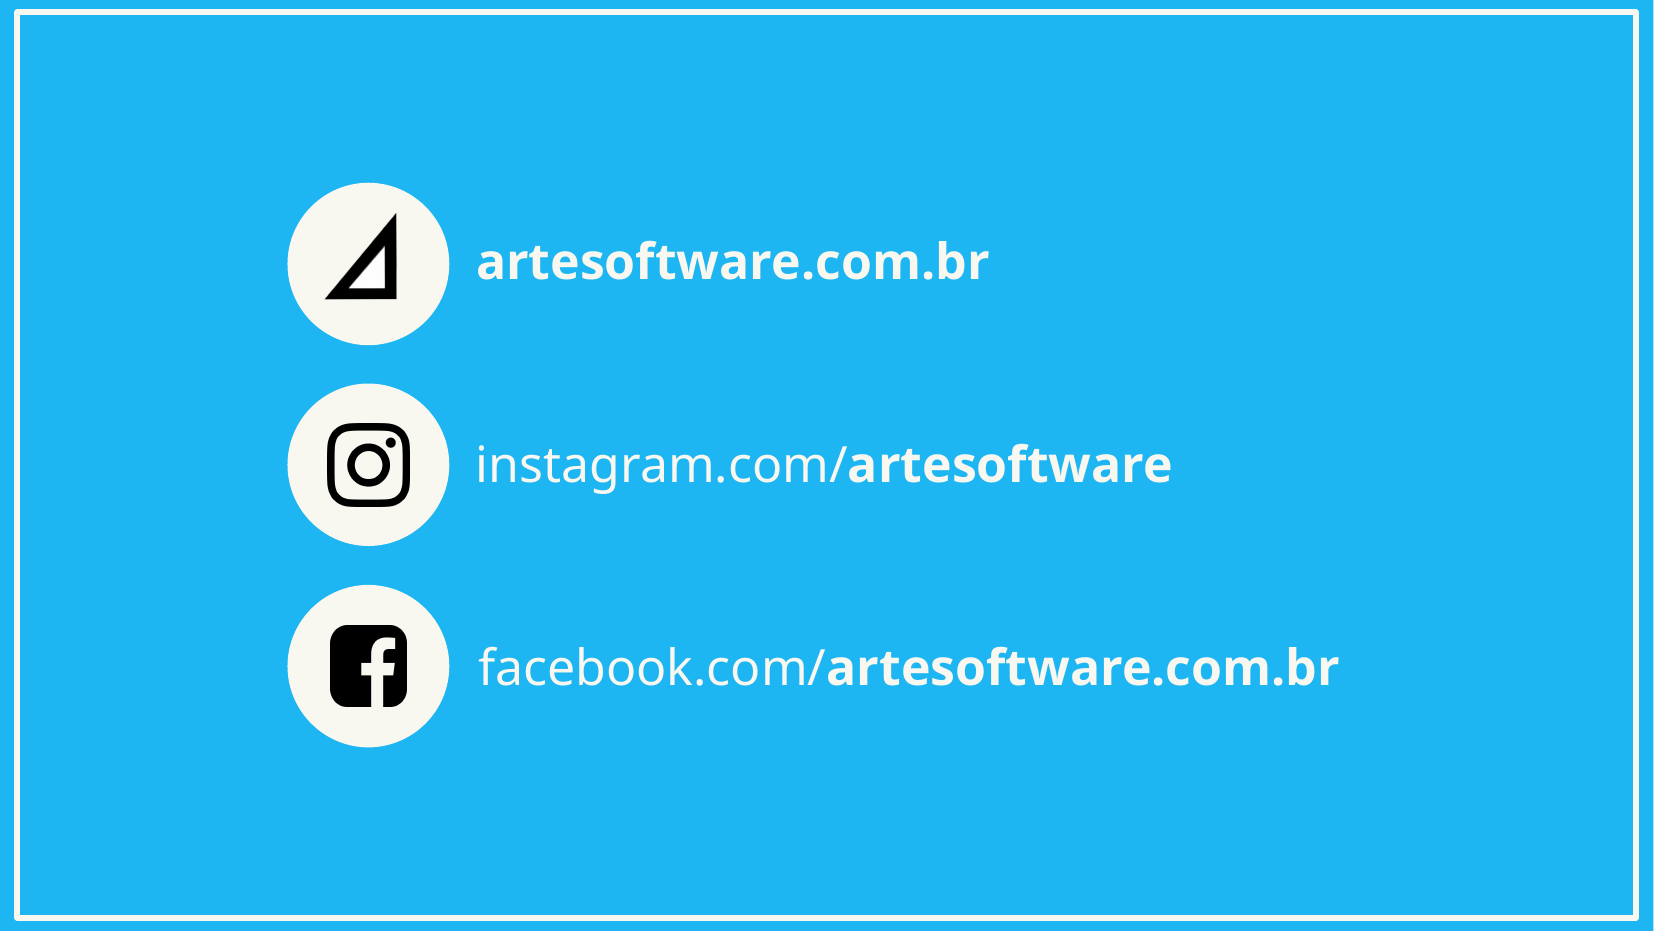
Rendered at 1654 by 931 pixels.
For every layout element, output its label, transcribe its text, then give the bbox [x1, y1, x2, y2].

text_box instagram.com/artesoftware [460, 421, 1210, 509]
picture [330, 625, 407, 707]
text_box [0, 0, 1654, 931]
picture [307, 197, 417, 330]
picture [327, 423, 410, 507]
text_box artesoftware.com.br [461, 218, 1033, 310]
text_box facebook.com/artesoftware.com.br [463, 624, 1367, 708]
